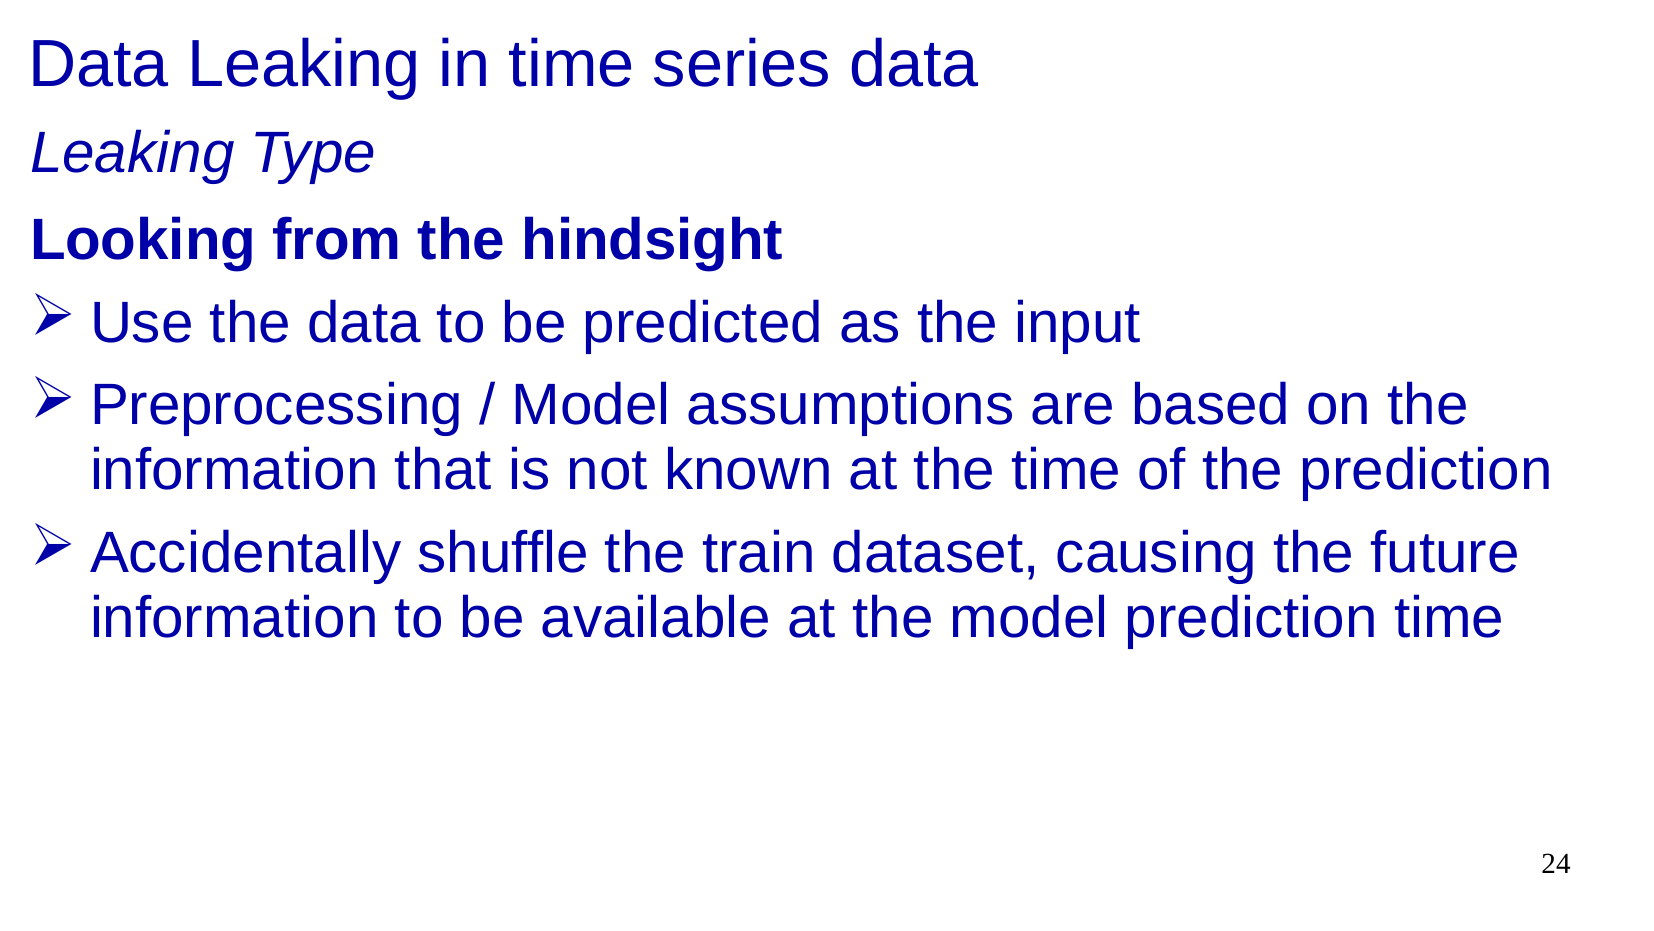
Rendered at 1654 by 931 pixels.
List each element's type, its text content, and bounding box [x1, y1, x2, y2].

title Data Leaking in time series data [28, 21, 1626, 106]
list Leaking Type Looking from the hindsight Use the data to be predicted as the input Preprocessing / Model assumptions are based on the information that is not known at the time of the prediction Accidentally shuffle the train dataset, causing the future information to be available at the model prediction time [30, 120, 1645, 916]
